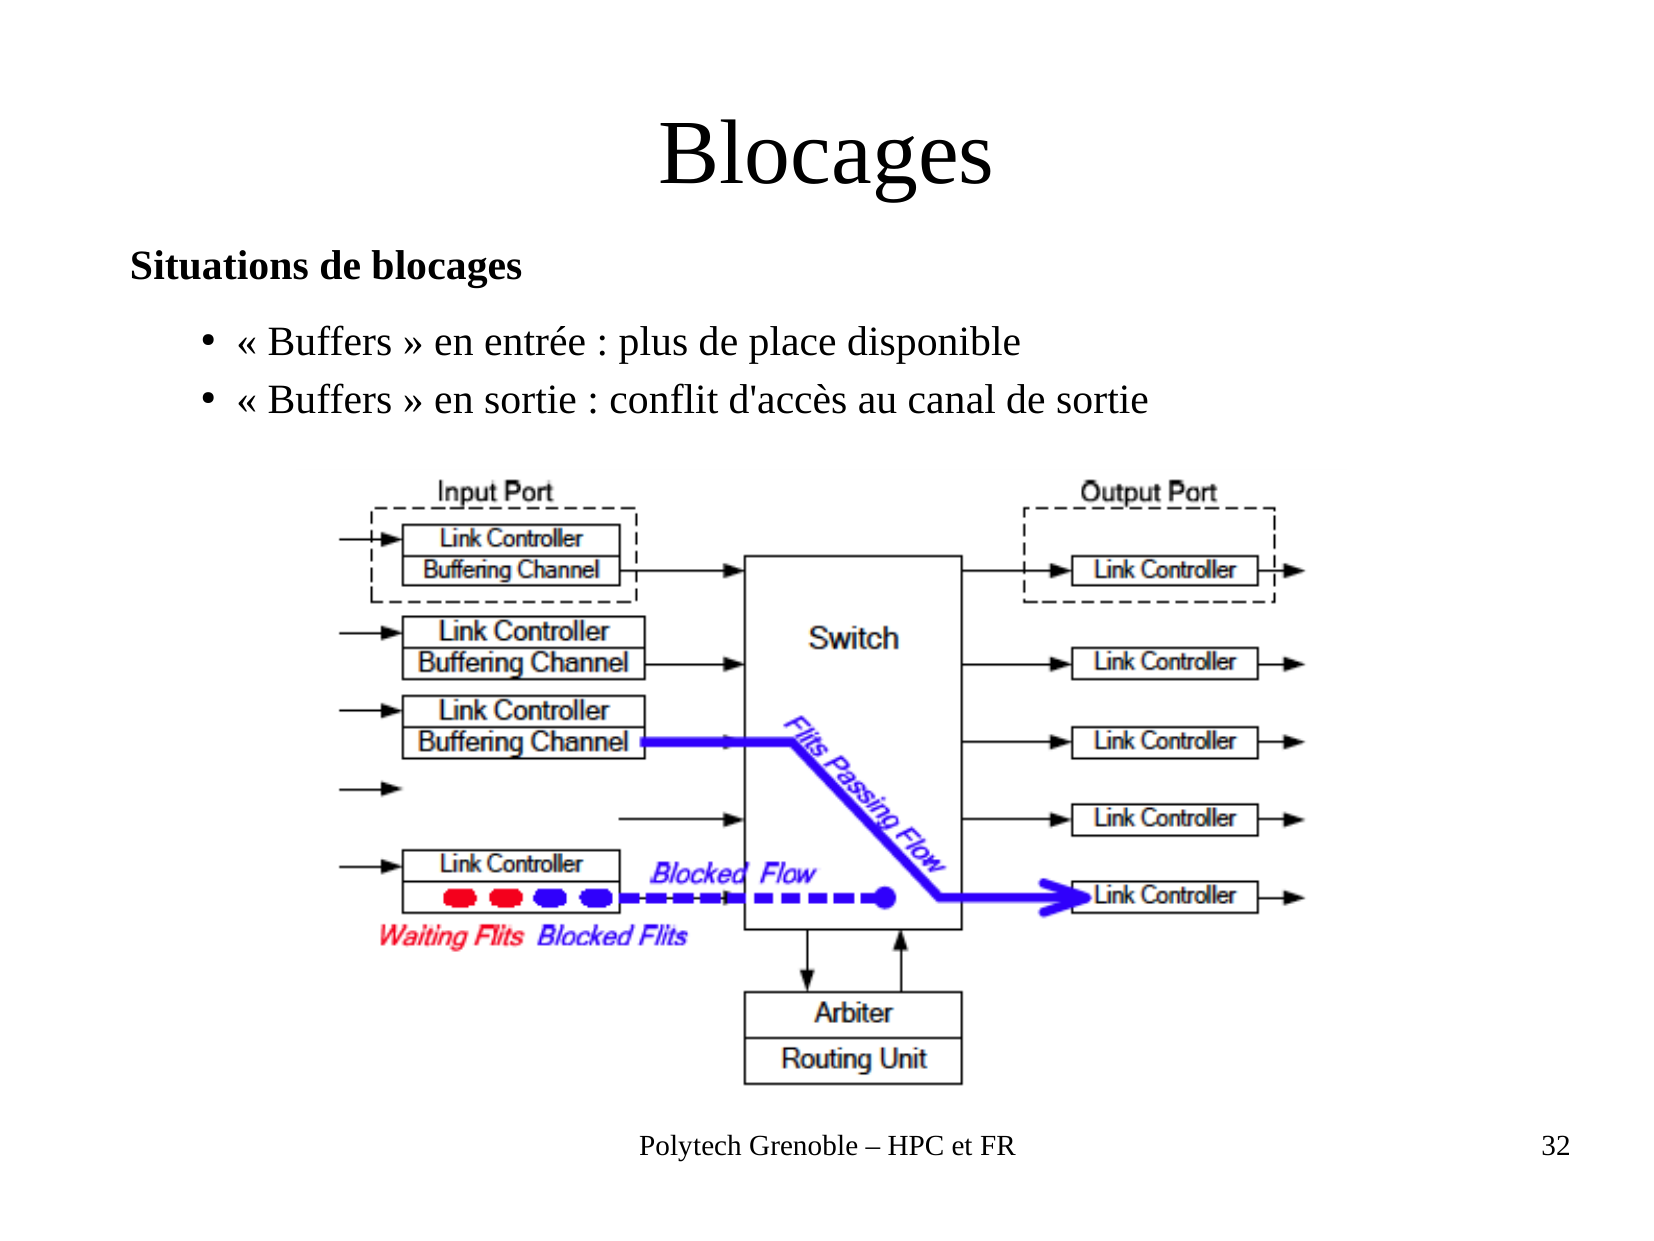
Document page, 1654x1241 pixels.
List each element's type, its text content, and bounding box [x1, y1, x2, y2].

list Situations de blocages « Buffers » en entrée : plus de place disponible « Buffers » en sortie : conflit d'accès au canal de sortie [94, 242, 1453, 1069]
picture [296, 468, 1347, 1098]
title Blocages [82, 49, 1571, 257]
